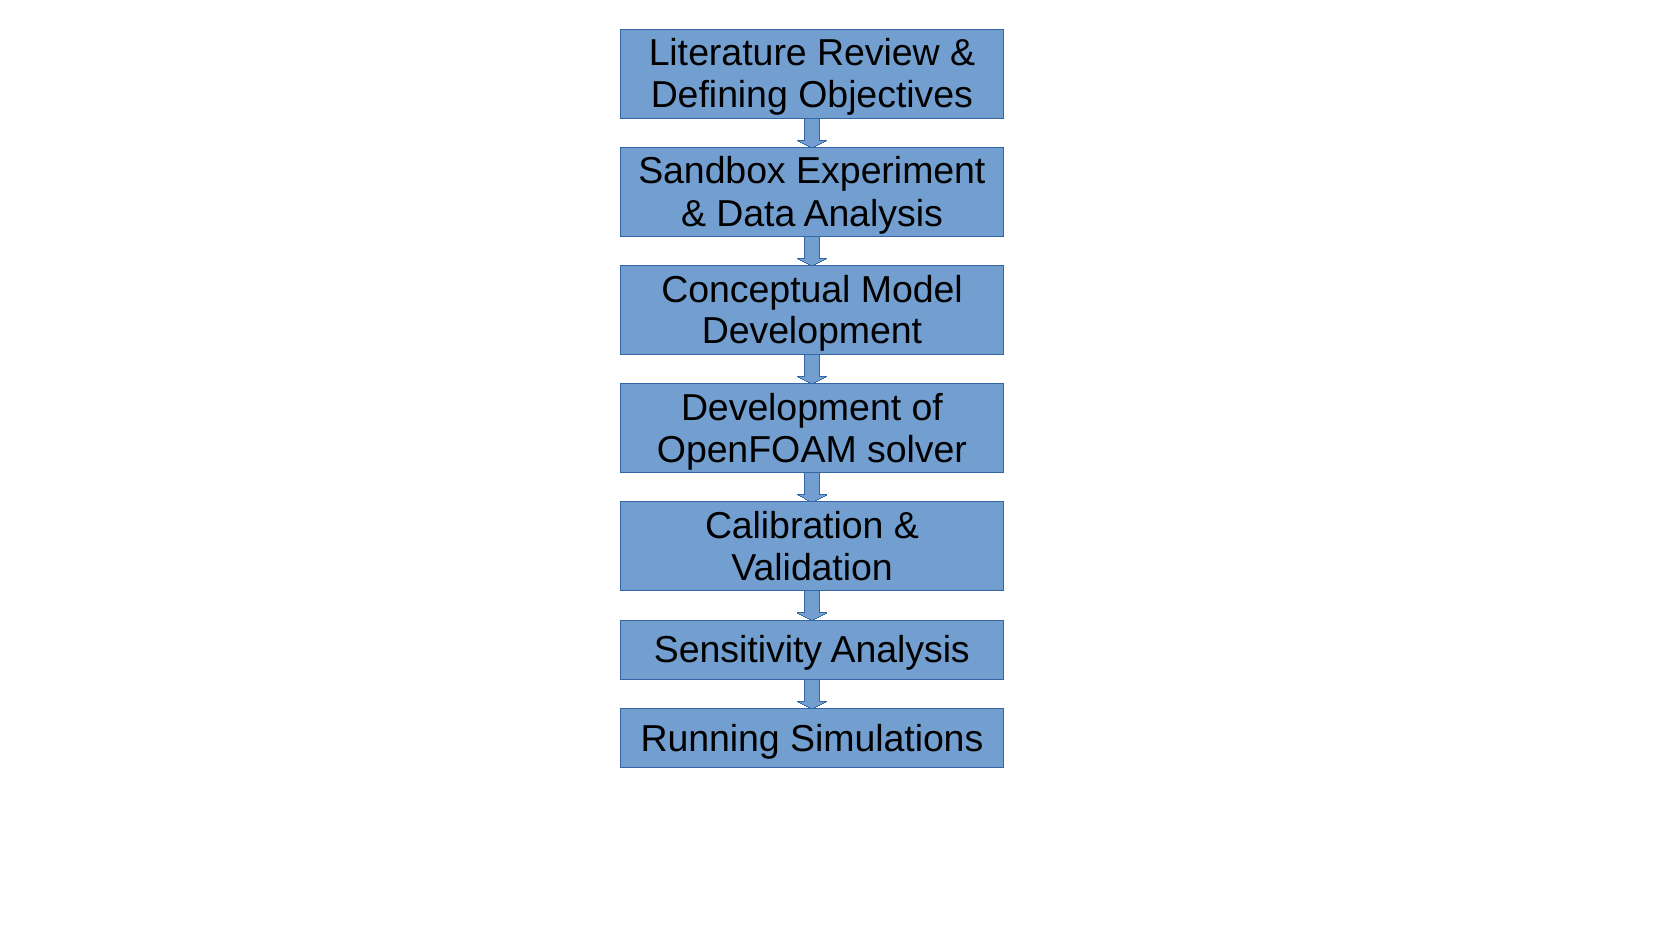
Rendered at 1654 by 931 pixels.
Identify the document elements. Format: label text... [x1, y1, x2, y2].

text_box [797, 472, 827, 501]
text_box [797, 354, 827, 383]
text_box Running Simulations [620, 708, 1004, 768]
text_box [797, 236, 827, 265]
text_box Conceptual Model Development [620, 265, 1004, 355]
text_box Sensitivity Analysis [620, 620, 1004, 680]
text_box Sandbox Experiment & Data Analysis [620, 147, 1004, 237]
text_box [797, 679, 827, 708]
text_box [797, 118, 827, 147]
text_box Calibration & Validation [620, 501, 1004, 591]
text_box Development of OpenFOAM solver [620, 383, 1004, 473]
text_box [797, 590, 827, 620]
text_box Literature Review & Defining Objectives [620, 29, 1004, 119]
